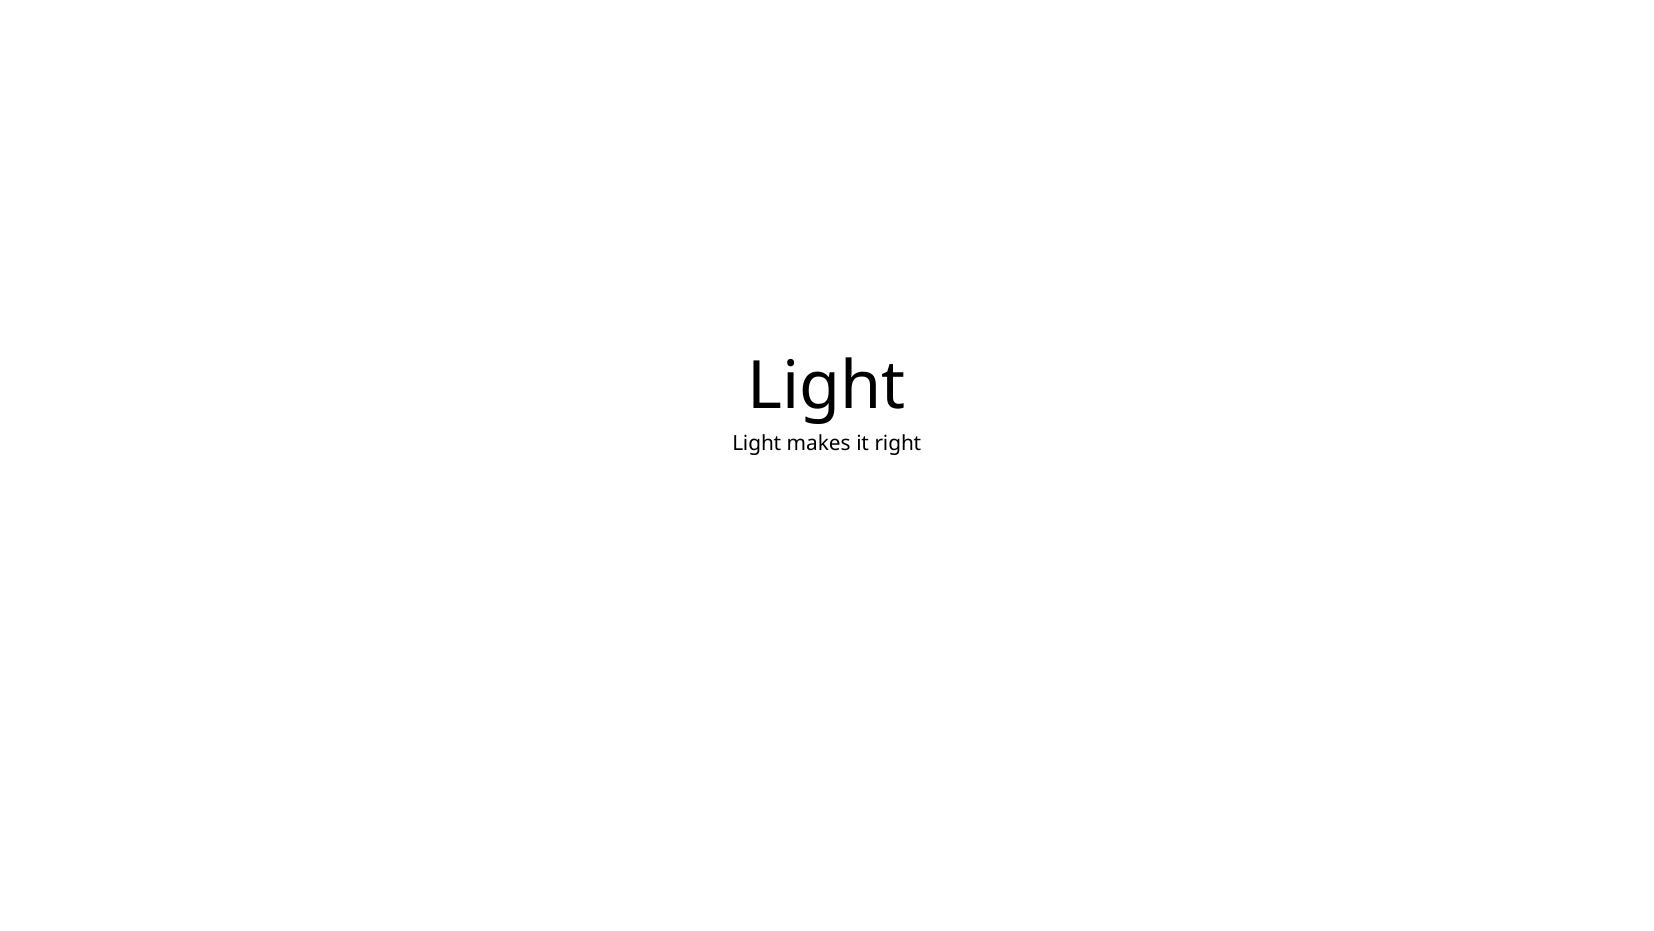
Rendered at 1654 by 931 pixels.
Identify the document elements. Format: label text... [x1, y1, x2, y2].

subtitle Light Light makes it right [82, 37, 1571, 757]
